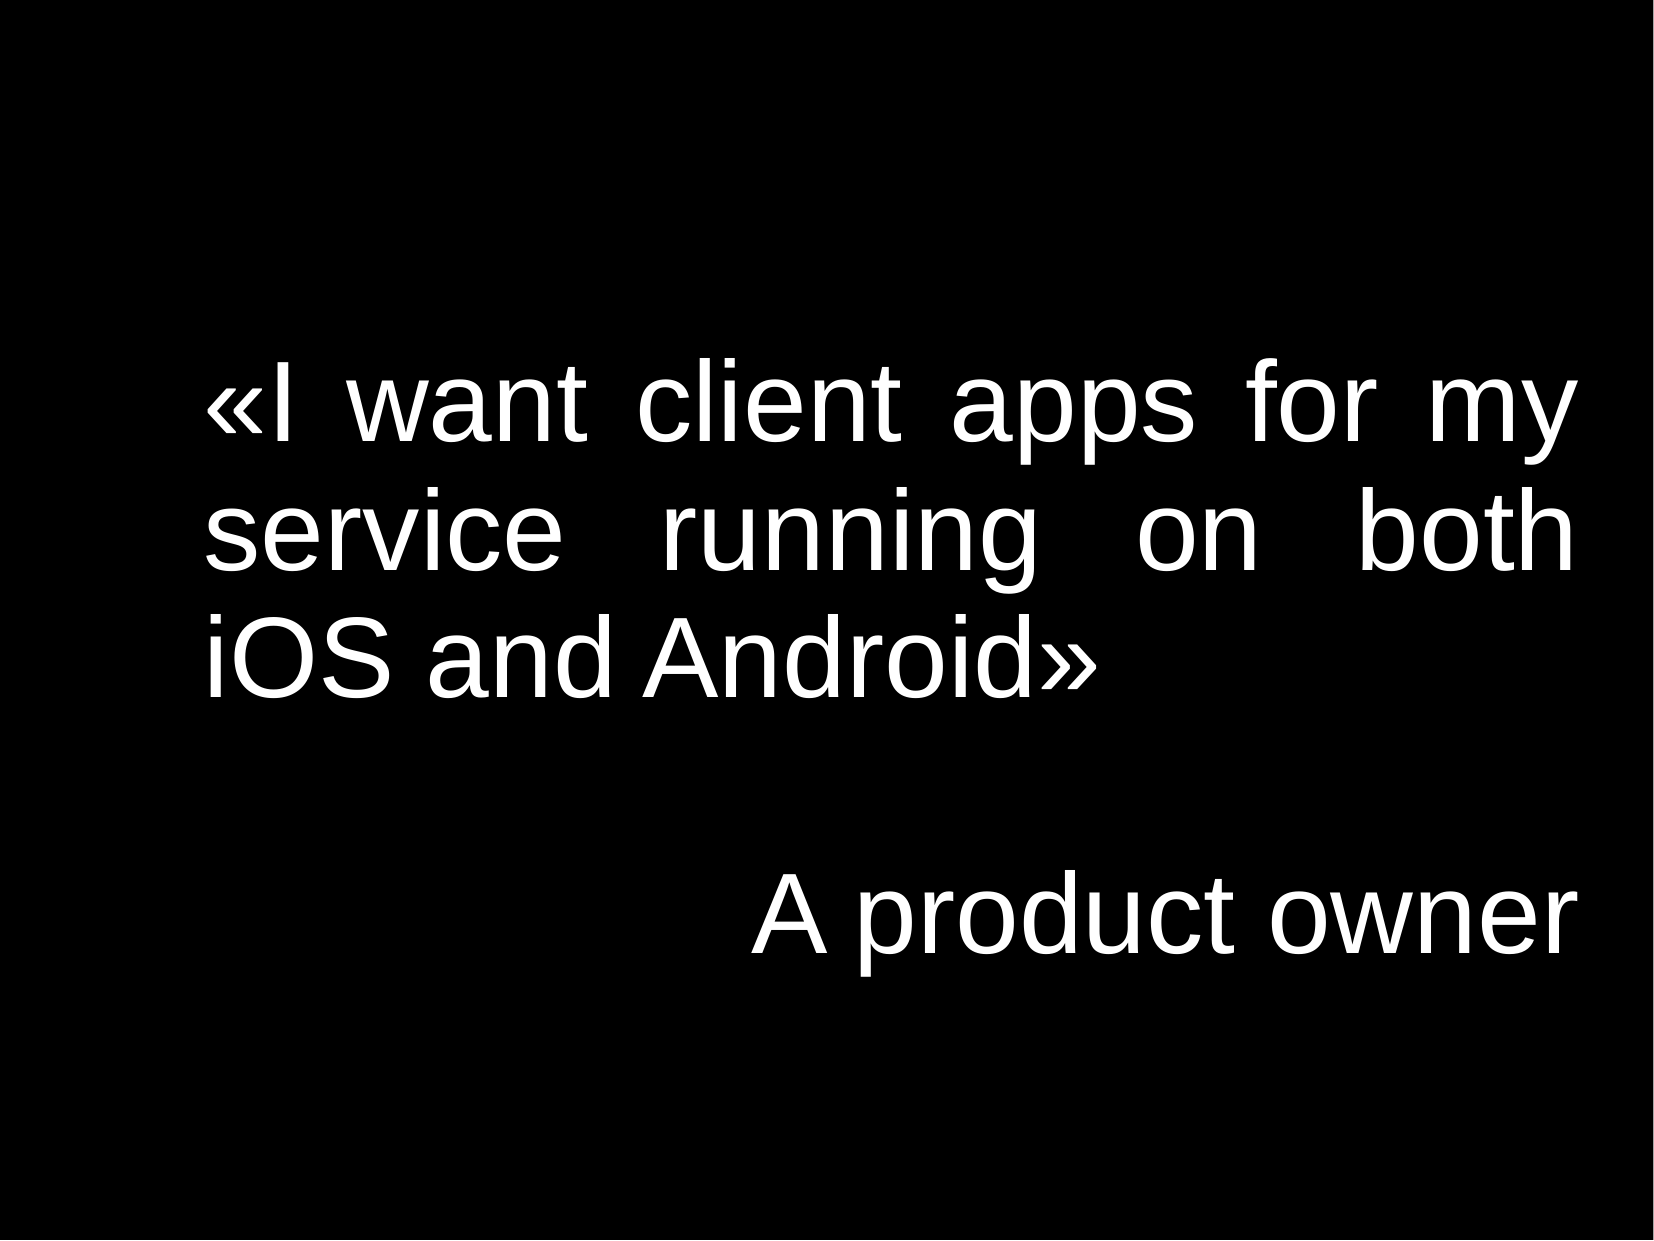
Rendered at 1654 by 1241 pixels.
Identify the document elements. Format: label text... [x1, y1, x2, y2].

text_box «I want client apps for my service running on both iOS and Android» A product owner [188, 330, 1595, 986]
